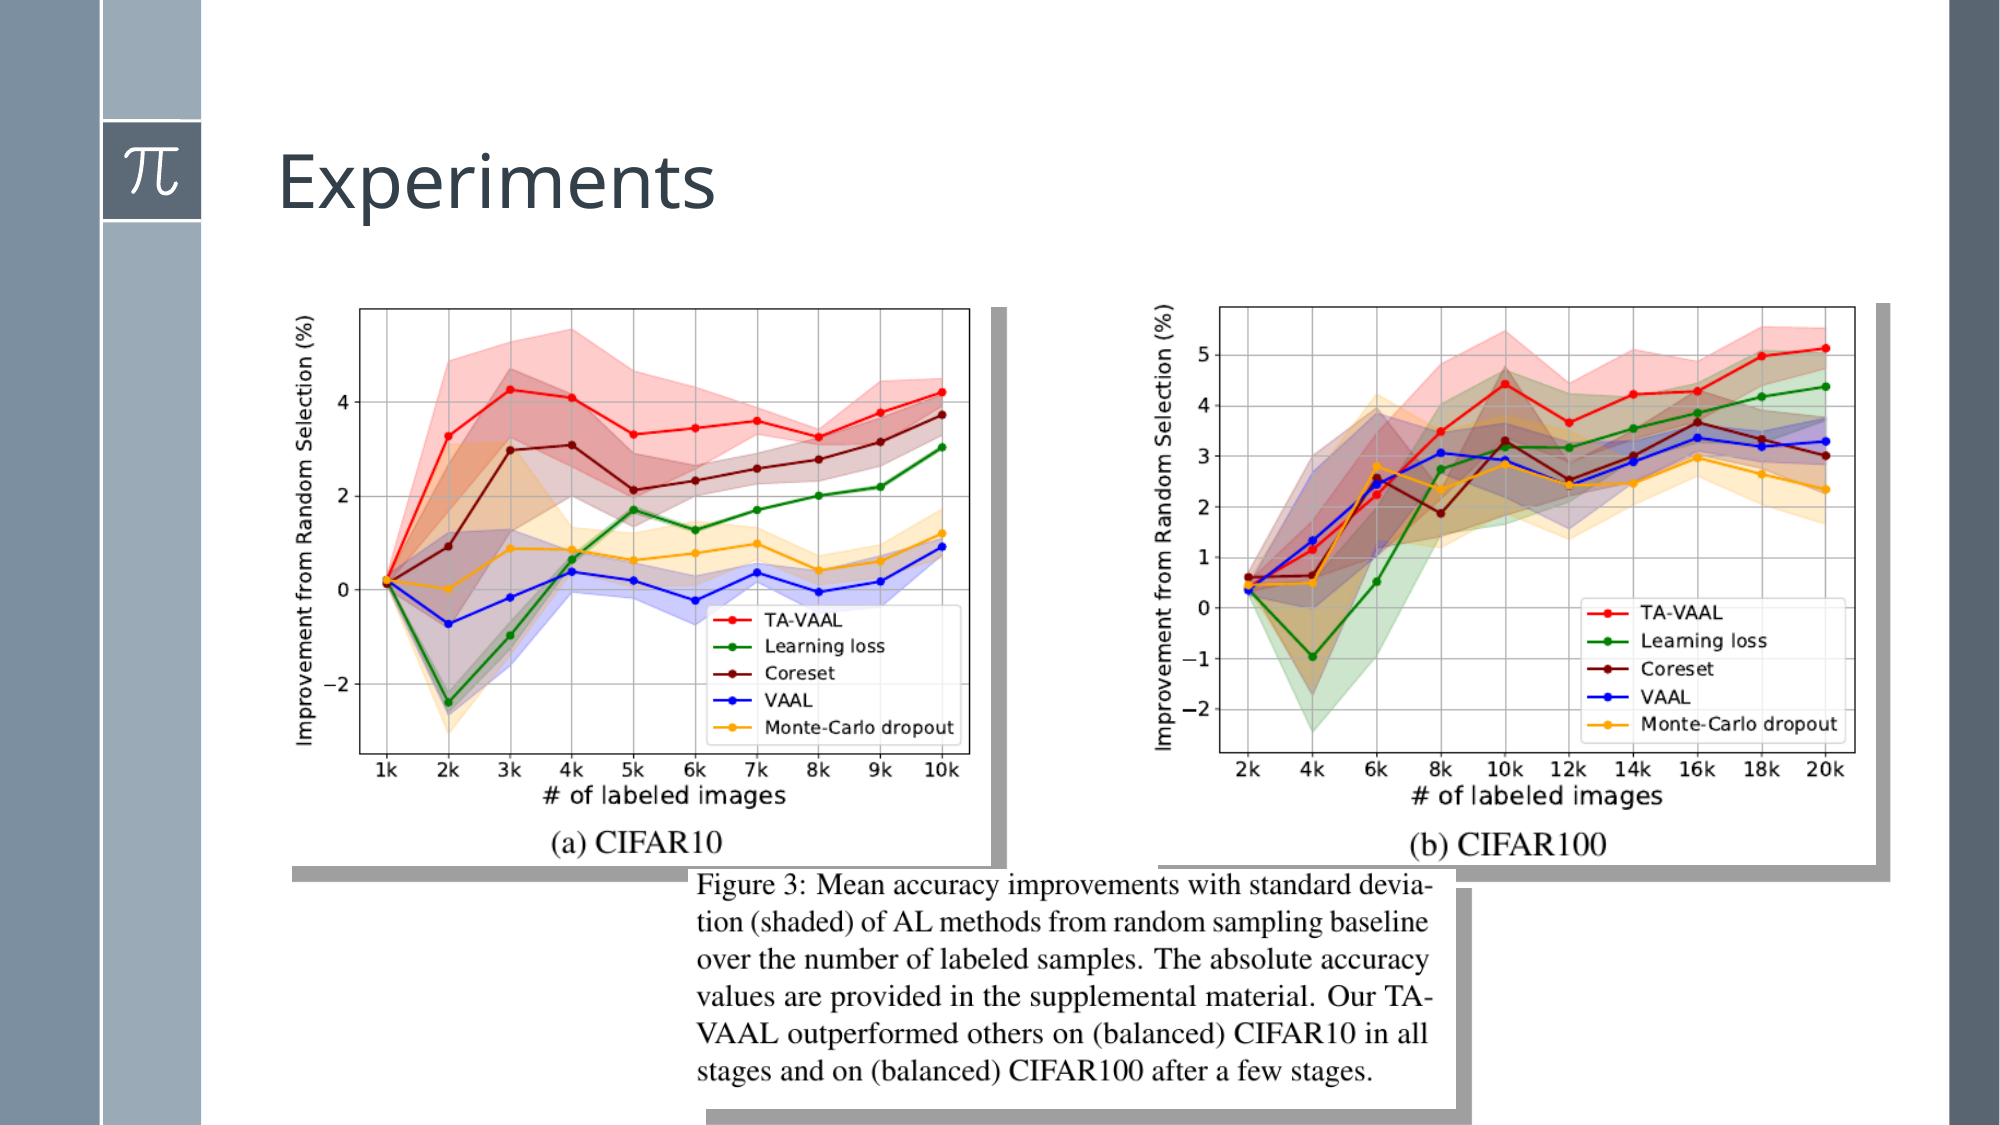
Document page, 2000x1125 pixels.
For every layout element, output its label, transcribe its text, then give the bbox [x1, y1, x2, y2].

text_box Experiments [261, 29, 1867, 233]
picture [274, 289, 991, 866]
picture [688, 869, 1456, 1109]
picture [1140, 285, 1876, 866]
